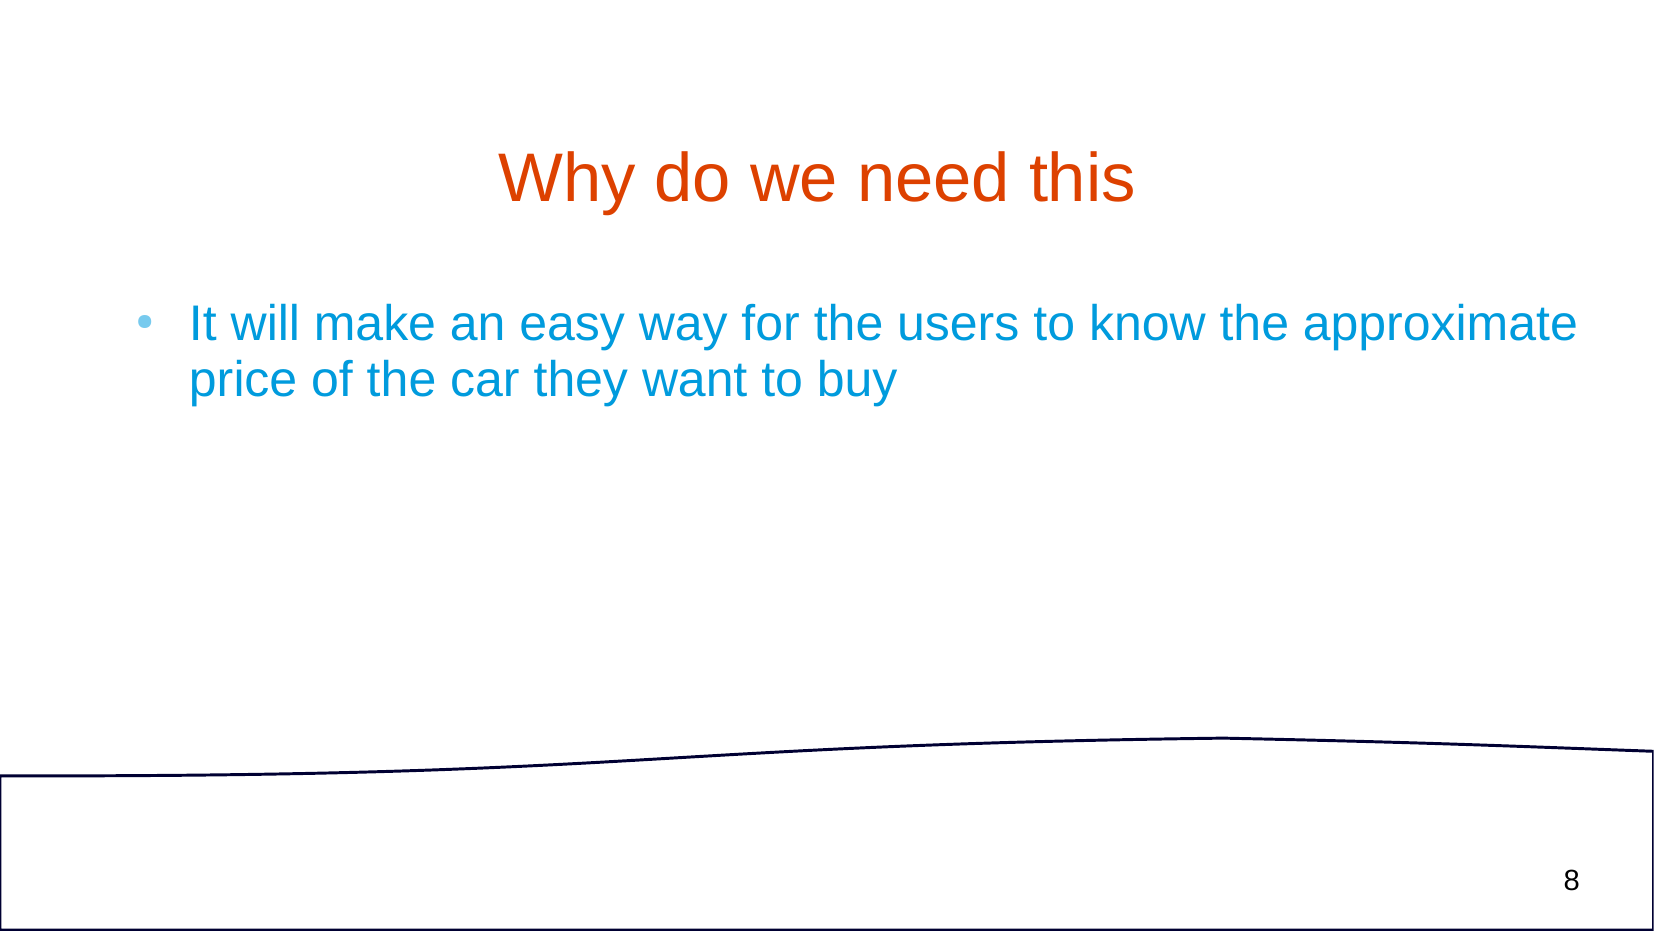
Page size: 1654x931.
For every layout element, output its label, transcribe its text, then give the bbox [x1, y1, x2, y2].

title Why do we need this [88, 88, 1565, 266]
list It will make an easy way for the users to know the approximate price of the car they want to buy [118, 295, 1595, 680]
